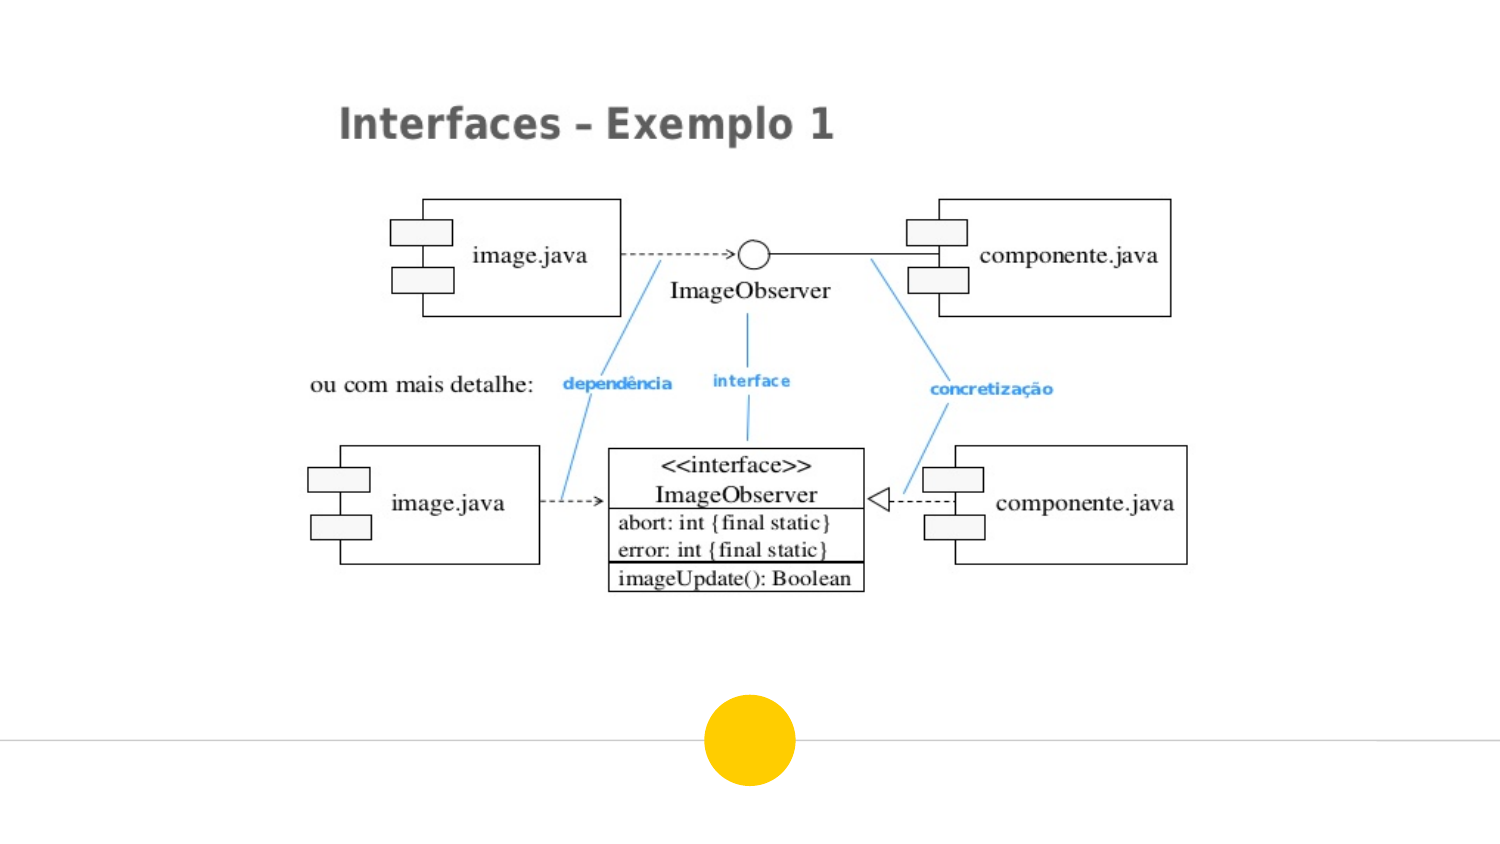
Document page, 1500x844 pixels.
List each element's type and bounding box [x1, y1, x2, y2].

picture [275, 41, 1216, 693]
